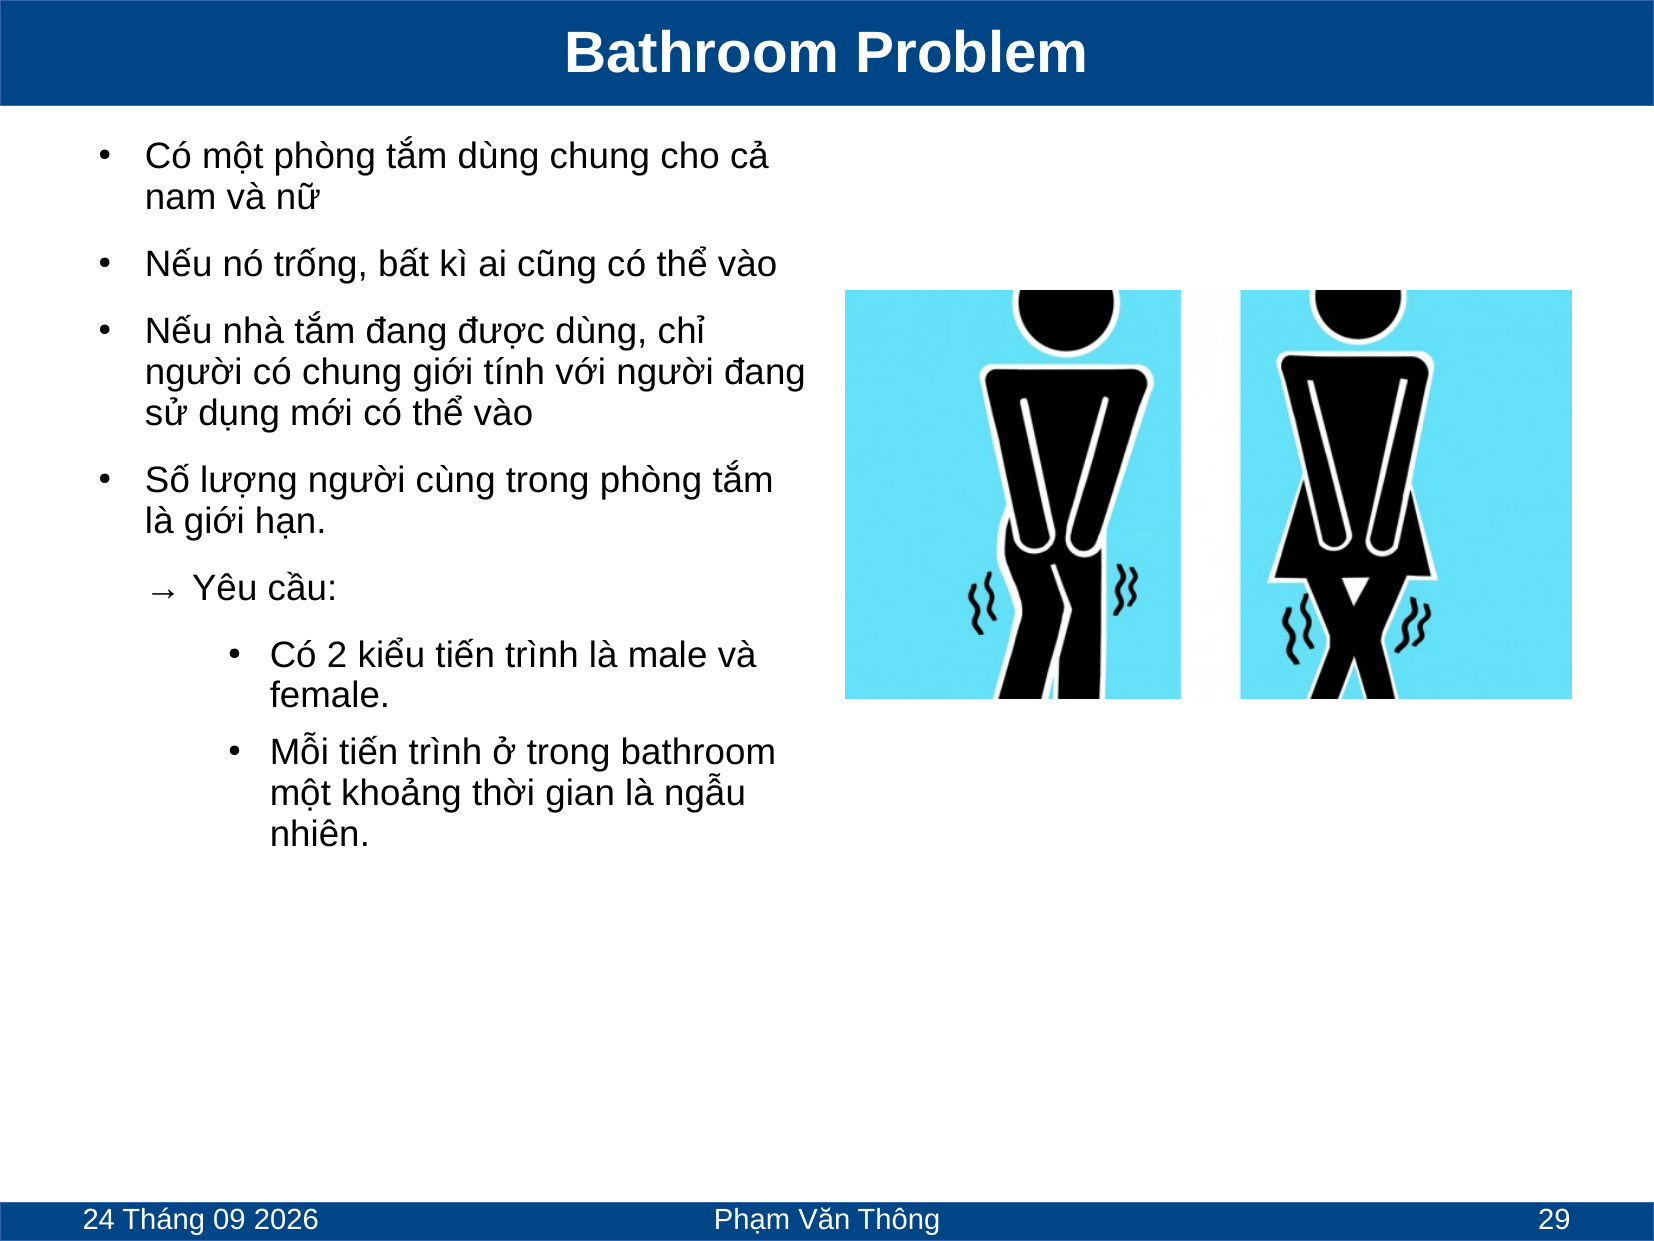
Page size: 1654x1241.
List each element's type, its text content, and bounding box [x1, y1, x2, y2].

picture [845, 290, 1572, 699]
list Có một phòng tắm dùng chung cho cả nam và nữ Nếu nó trống, bất kì ai cũng có thể vào Nếu nhà tắm đang được dùng, chỉ người có chung giới tính với người đang sử dụng mới có thể vào Số lượng người cùng trong phòng tắm là giới hạn. → Yêu cầu: Có 2 kiểu tiến trình là male và female. Mỗi tiến trình ở trong bathroom một khoảng thời gian là ngẫu nhiên. [82, 135, 809, 855]
title Bathroom Problem [0, 0, 1654, 106]
